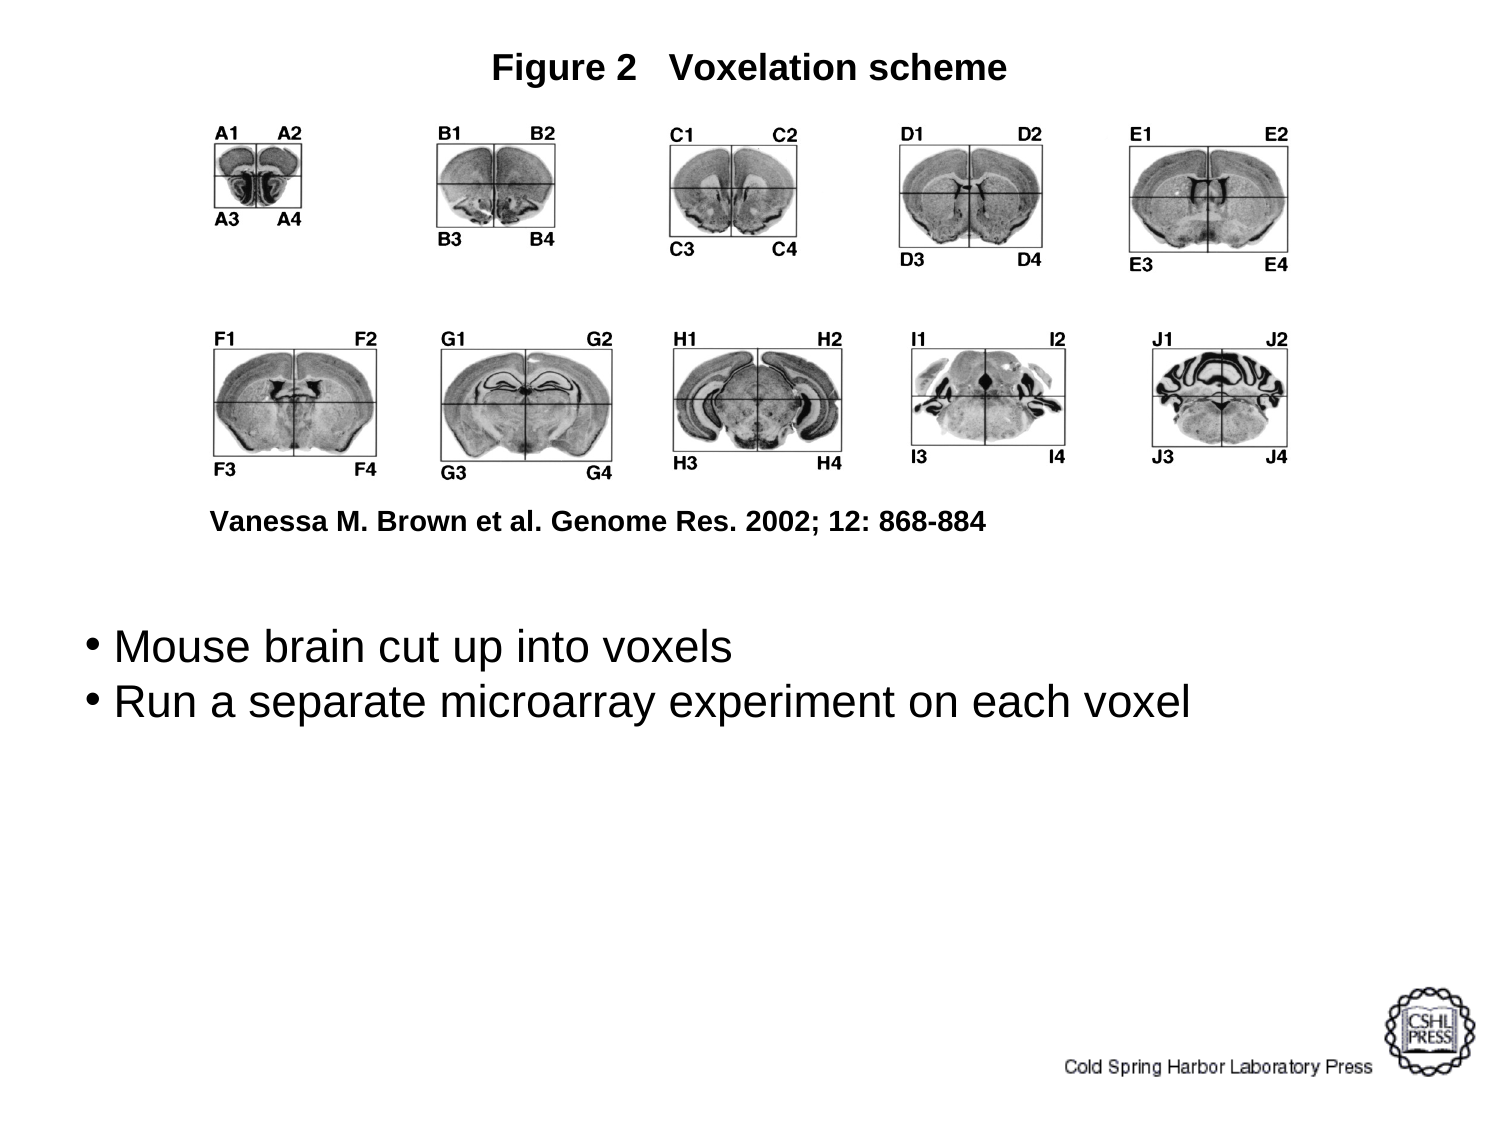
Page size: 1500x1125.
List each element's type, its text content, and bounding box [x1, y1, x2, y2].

picture [209, 123, 1291, 482]
picture [1050, 978, 1485, 1088]
text_box Mouse brain cut up into voxels Run a separate microarray experiment on each voxel [70, 608, 1415, 717]
text_box Figure 2 Voxelation scheme [29, 45, 1471, 90]
text_box Vanessa M. Brown et al. Genome Res. 2002; 12: 868-884 [209, 504, 1291, 539]
